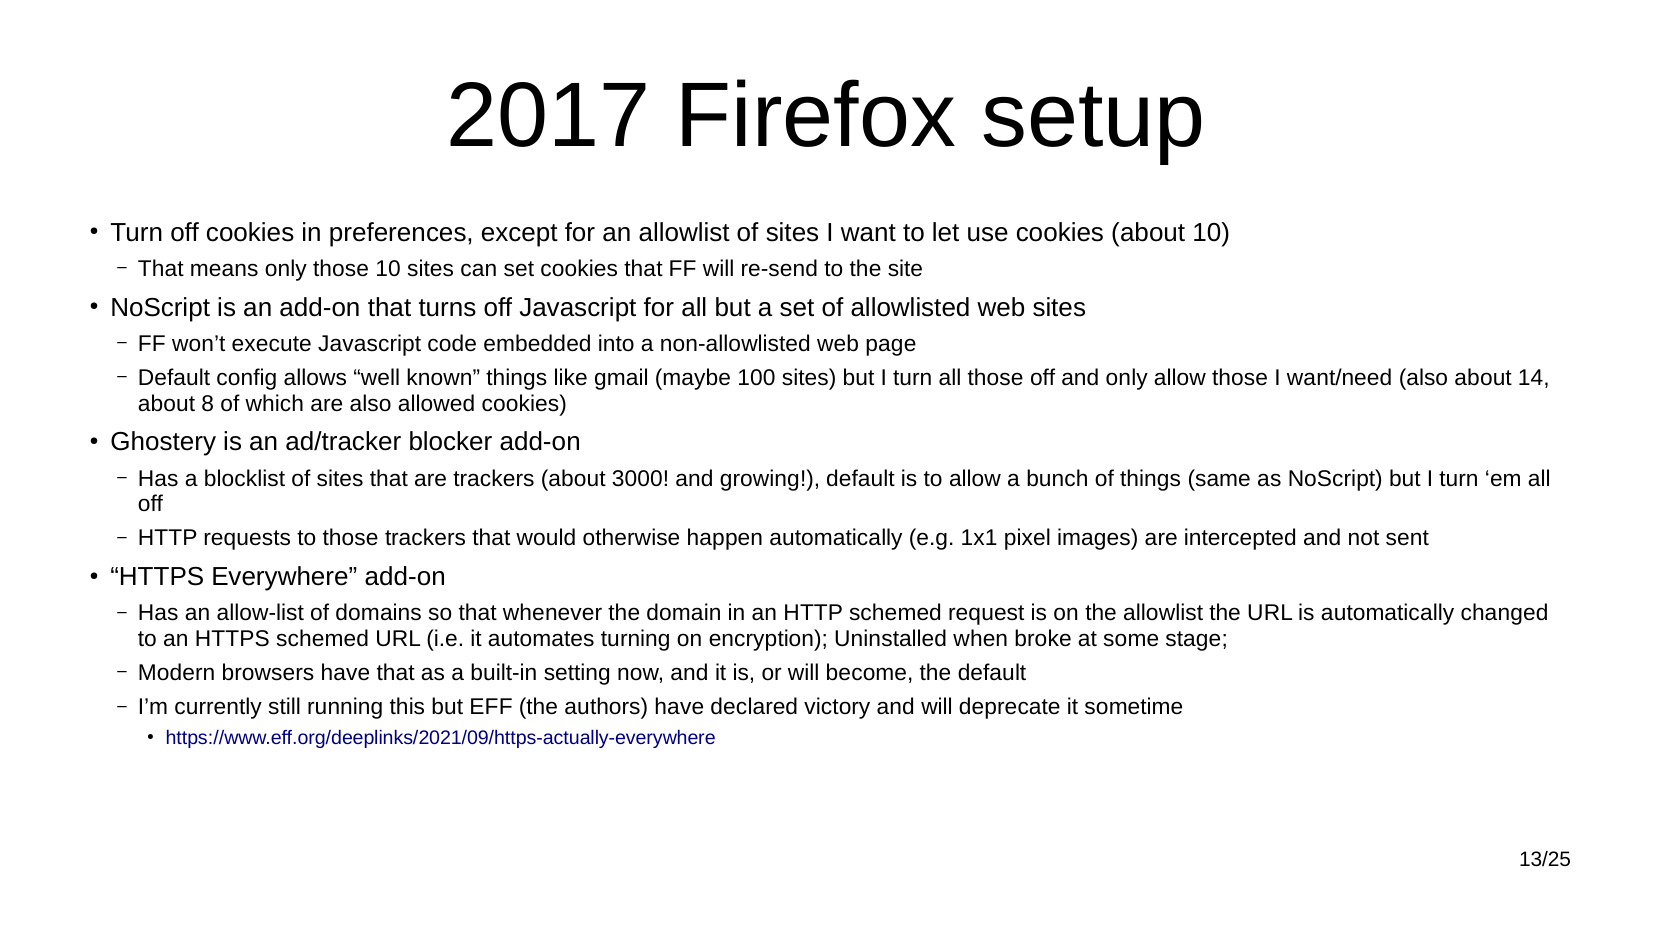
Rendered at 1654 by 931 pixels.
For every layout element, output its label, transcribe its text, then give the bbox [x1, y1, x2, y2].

title 2017 Firefox setup [82, 37, 1571, 193]
list Turn off cookies in preferences, except for an allowlist of sites I want to let use cookies (about 10) That means only those 10 sites can set cookies that FF will re-send to the site NoScript is an add-on that turns off Javascript for all but a set of allowlisted web sites FF won’t execute Javascript code embedded into a non-allowlisted web page Default config allows “well known” things like gmail (maybe 100 sites) but I turn all those off and only allow those I want/need (also about 14, about 8 of which are also allowed cookies) Ghostery is an ad/tracker blocker add-on Has a blocklist of sites that are trackers (about 3000! and growing!), default is to allow a bunch of things (same as NoScript) but I turn ‘em all off HTTP requests to those trackers that would otherwise happen automatically (e.g. 1x1 pixel images) are intercepted and not sent “HTTPS Everywhere” add-on Has an allow-list of domains so that whenever the domain in an HTTP schemed request is on the allowlist the URL is automatically changed to an HTTPS schemed URL (i.e. it automates turning on encryption); Uninstalled when broke at some stage; Modern browsers have that as a built-in setting now, and it is, or will become, the default I’m currently still running this but EFF (the authors) have declared victory and will deprecate it sometime https://www.eff.org/deeplinks/2021/09/https-actually-everywhere [82, 217, 1571, 758]
